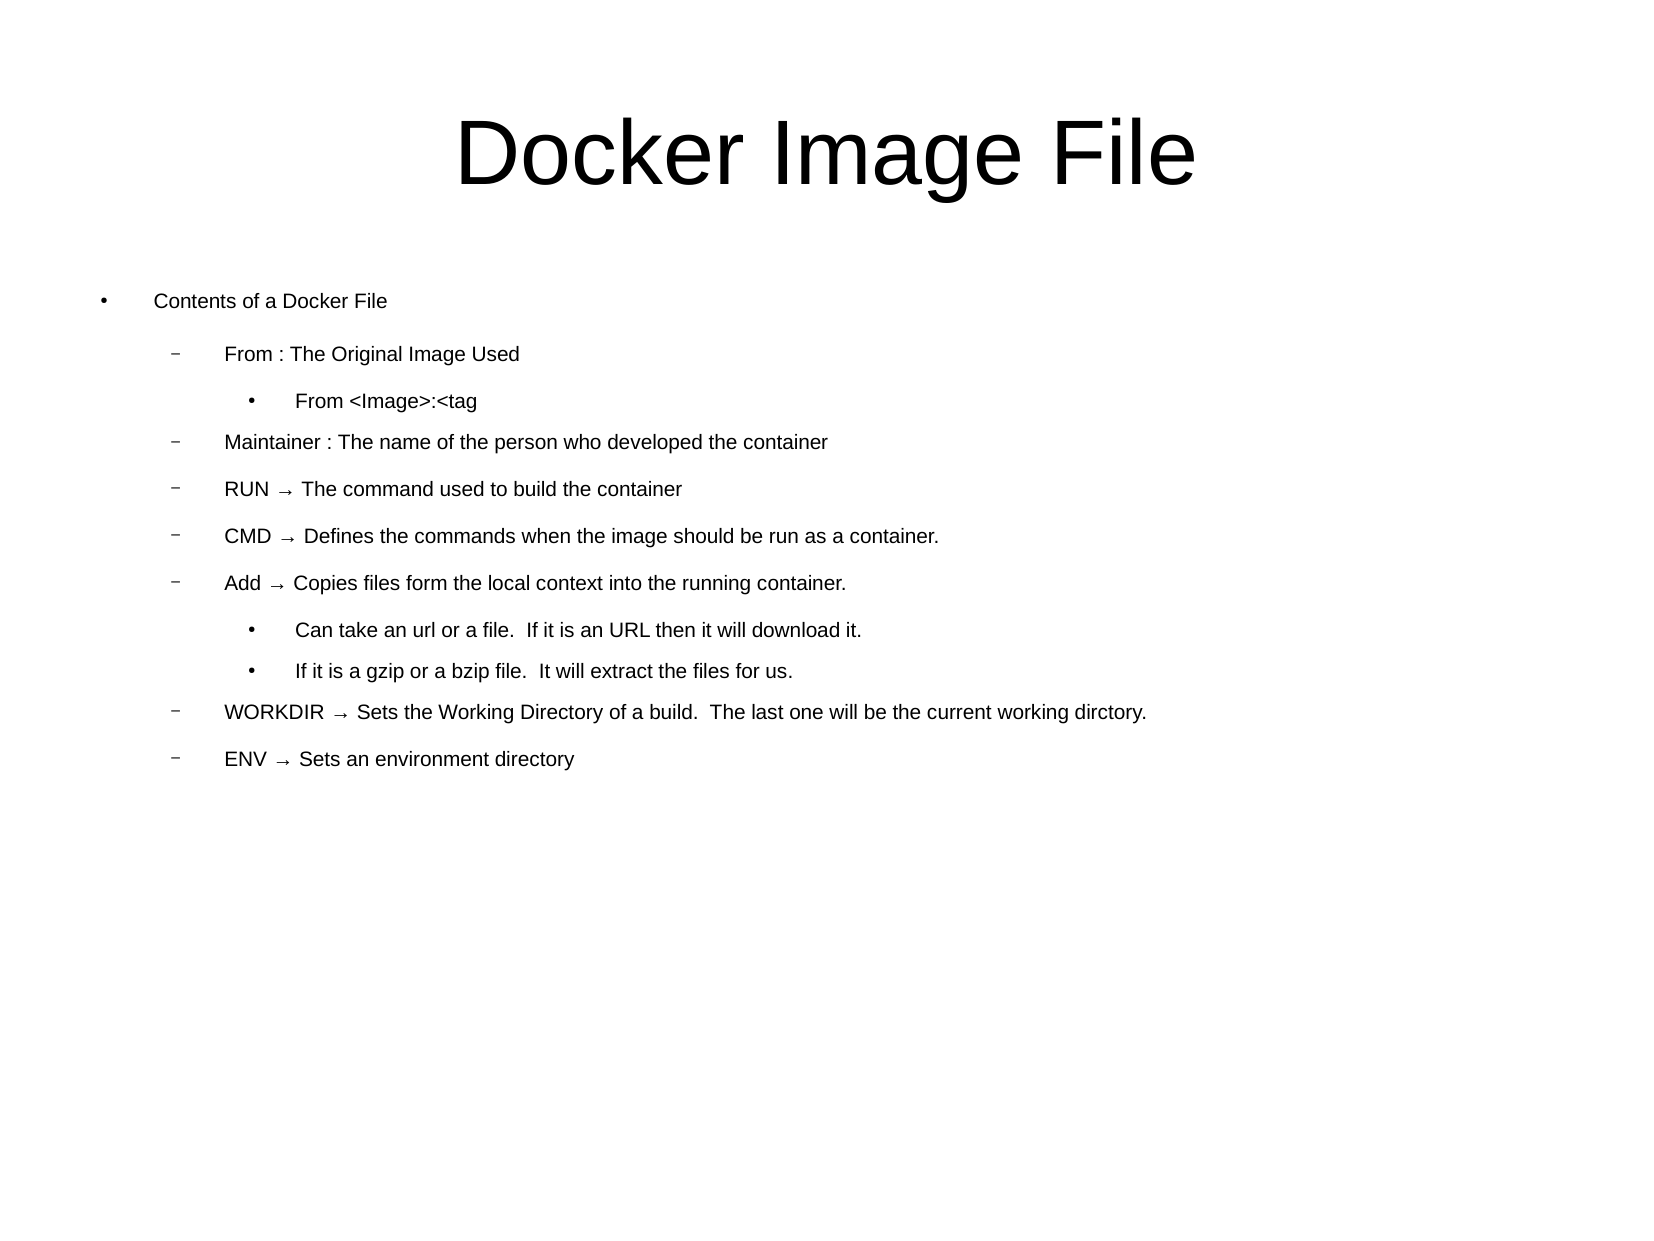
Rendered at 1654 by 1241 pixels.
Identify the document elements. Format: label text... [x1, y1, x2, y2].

list Contents of a Docker File From : The Original Image Used From <Image>:<tag Maintainer : The name of the person who developed the container RUN → The command used to build the container CMD → Defines the commands when the image should be run as a container. Add → Copies files form the local context into the running container. Can take an url or a file. If it is an URL then it will download it. If it is a gzip or a bzip file. It will extract the files for us. WORKDIR → Sets the Working Directory of a build. The last one will be the current working dirctory. ENV → Sets an environment directory [82, 290, 1571, 1010]
title Docker Image File [82, 49, 1571, 257]
